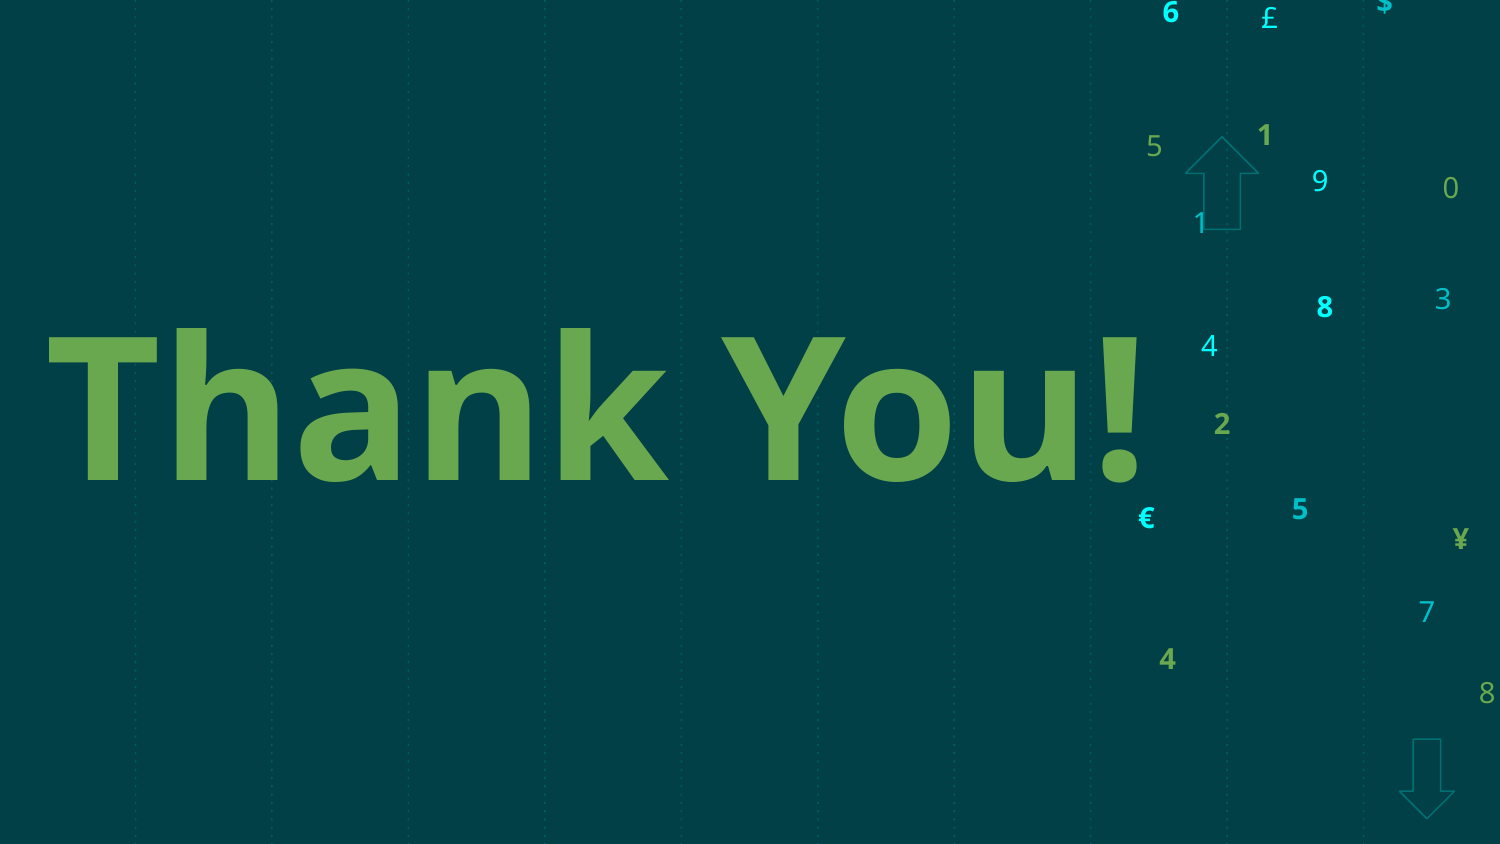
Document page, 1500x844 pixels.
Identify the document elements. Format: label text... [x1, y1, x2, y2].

title Thank You! [30, 344, 1319, 536]
